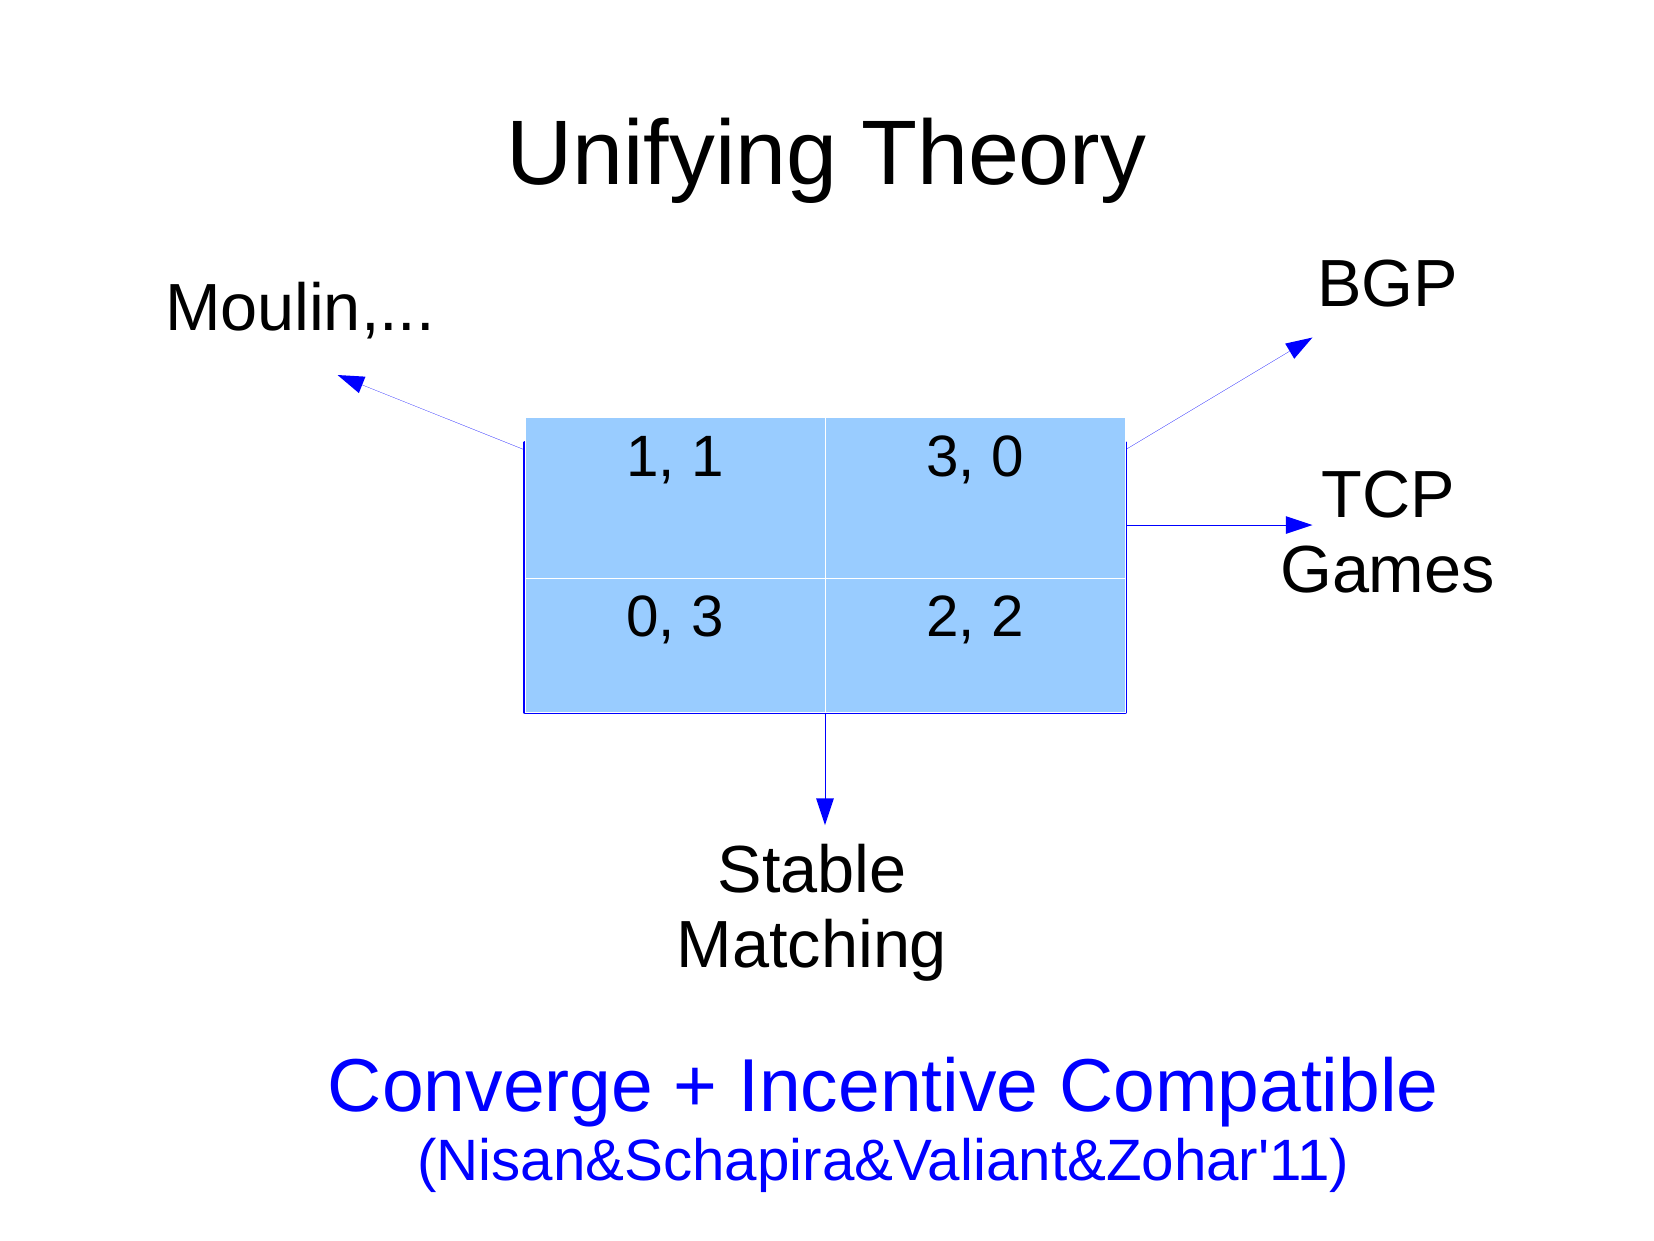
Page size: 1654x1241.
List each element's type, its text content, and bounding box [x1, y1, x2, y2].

table_header 1, 1 [526, 418, 825, 578]
text_box Stable Matching [649, 825, 976, 990]
text_box BGP [1125, 238, 1651, 413]
text_box Moulin,... [37, 262, 563, 362]
table_cell 2, 2 [826, 579, 1125, 712]
text_box Converge + Incentive Compatible (Nisan&Schapira&Valiant&Zohar'11) [150, 1036, 1618, 1201]
title Unifying Theory [82, 49, 1571, 257]
text_box TCP Games [1237, 450, 1538, 638]
table_header 3, 0 [826, 418, 1125, 578]
table_cell 0, 3 [526, 579, 825, 712]
